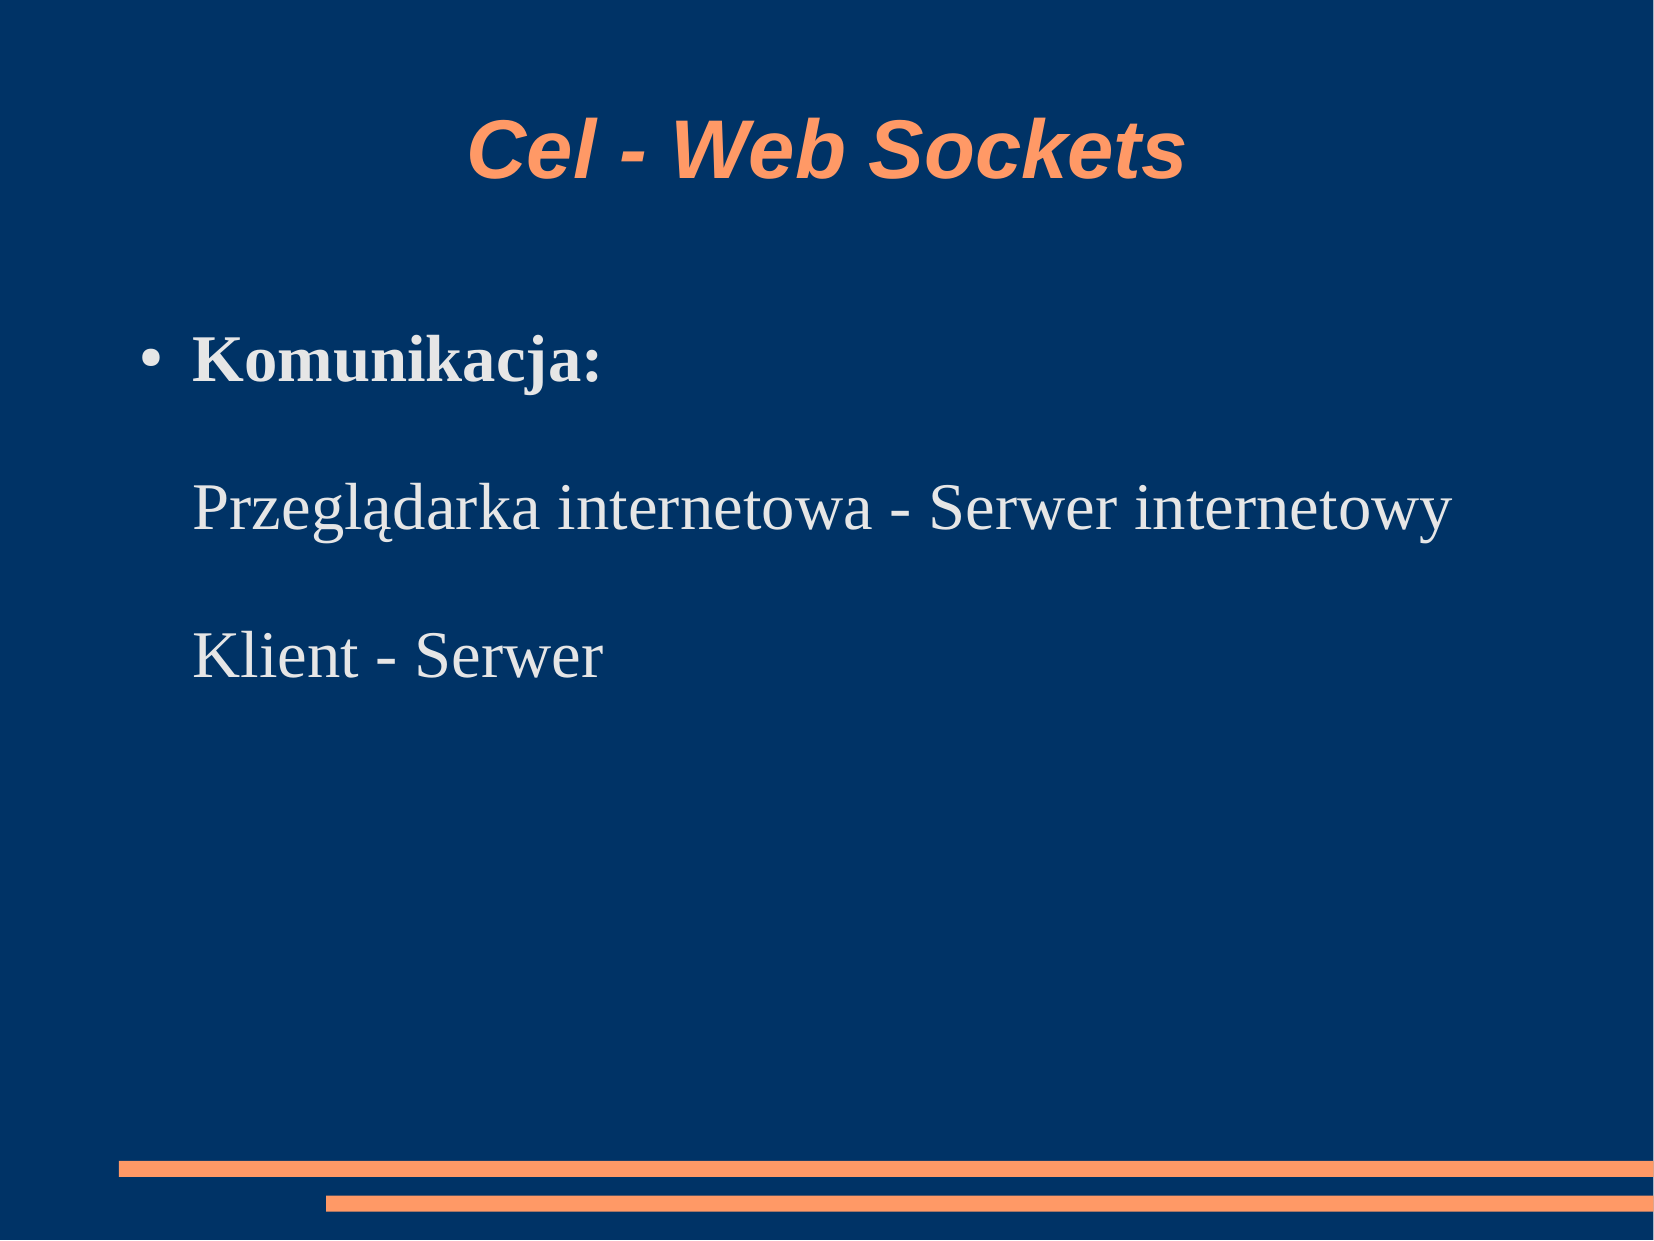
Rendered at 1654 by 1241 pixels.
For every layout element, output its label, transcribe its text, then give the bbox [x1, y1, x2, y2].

list Komunikacja: Przeglądarka internetowa - Serwer internetowy Klient - Serwer [121, 322, 1561, 1132]
title Cel - Web Sockets [121, 46, 1534, 254]
